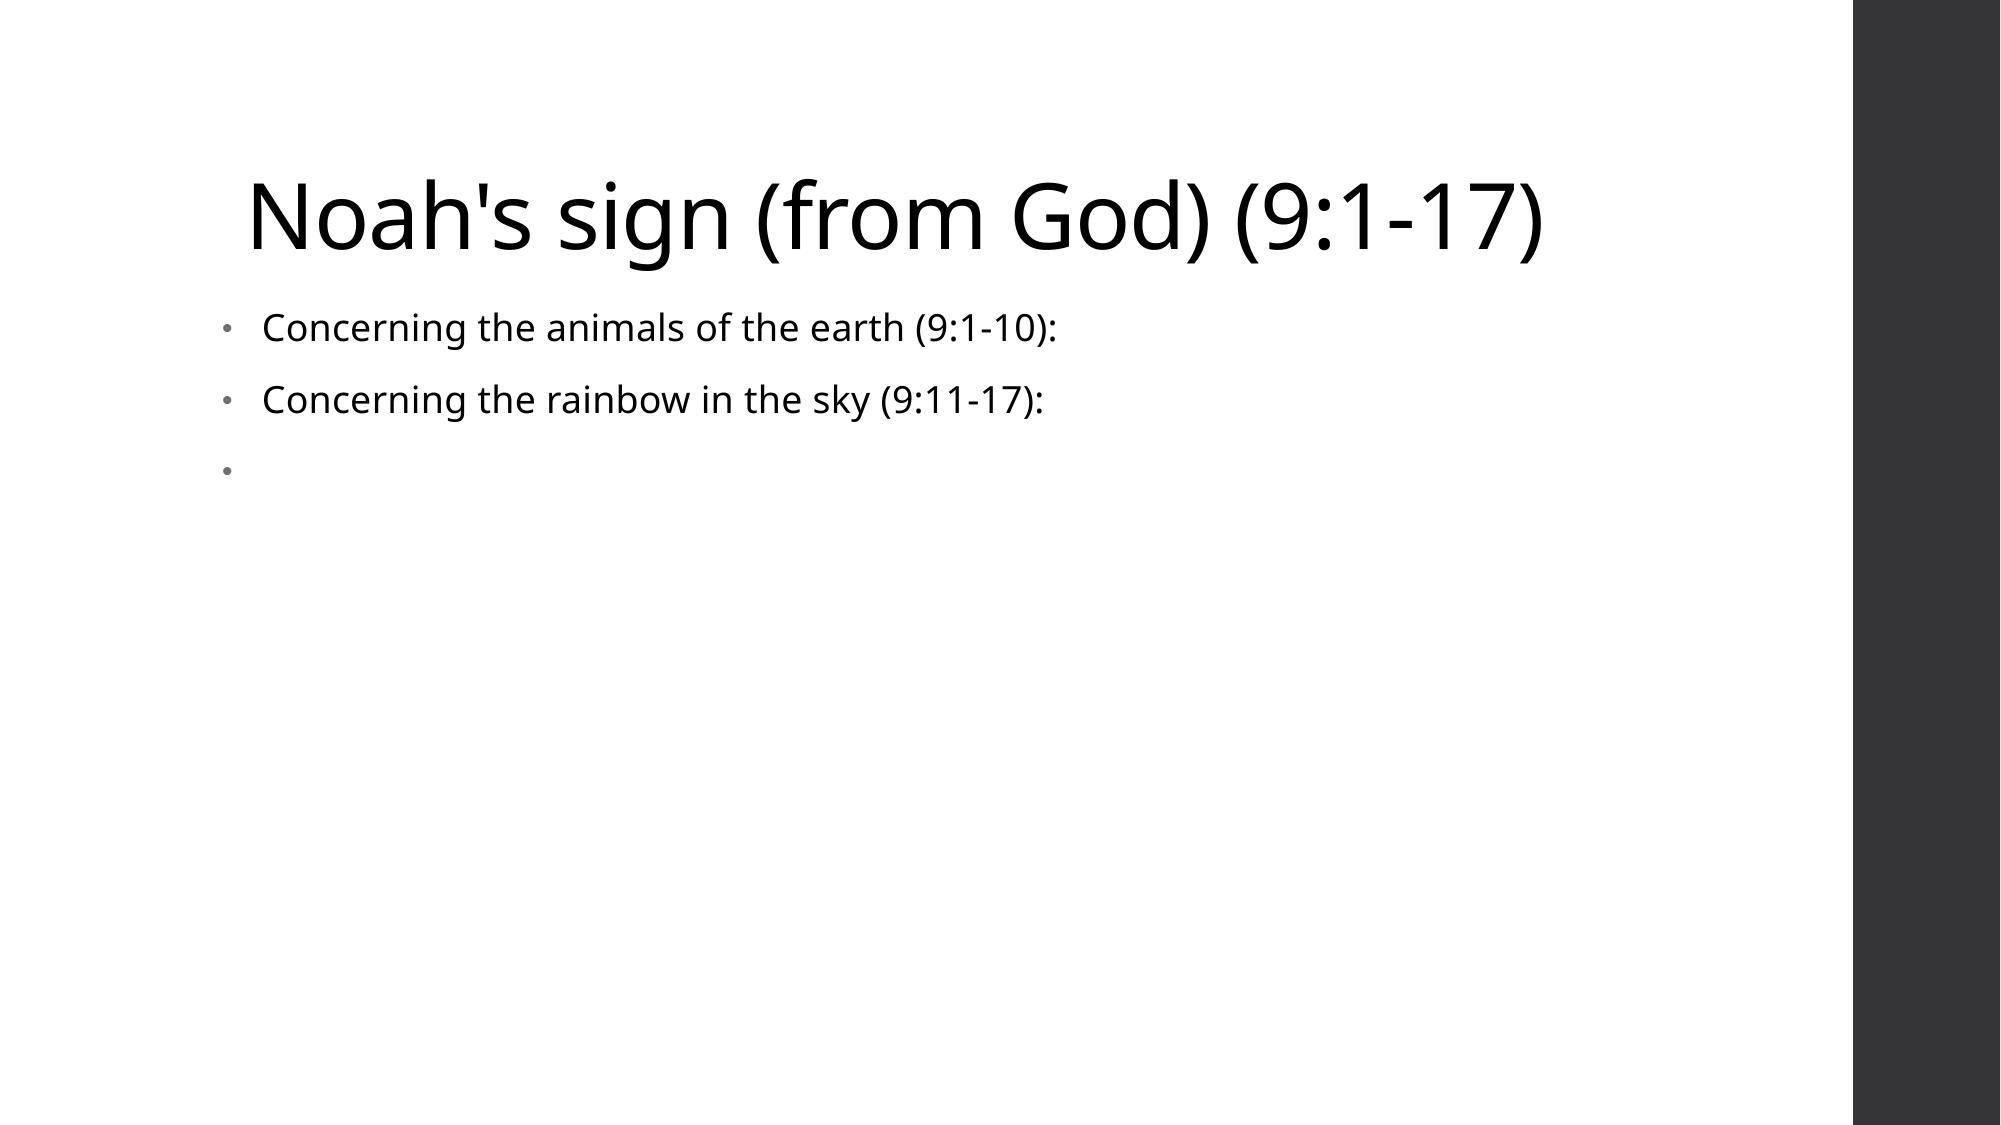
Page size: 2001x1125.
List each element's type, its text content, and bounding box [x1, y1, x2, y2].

title Noah's sign (from God) (9:1-17) [206, 60, 1797, 278]
list Concerning the animals of the earth (9:1-10): Concerning the rainbow in the sky (9:11-17): [206, 299, 1617, 1014]
